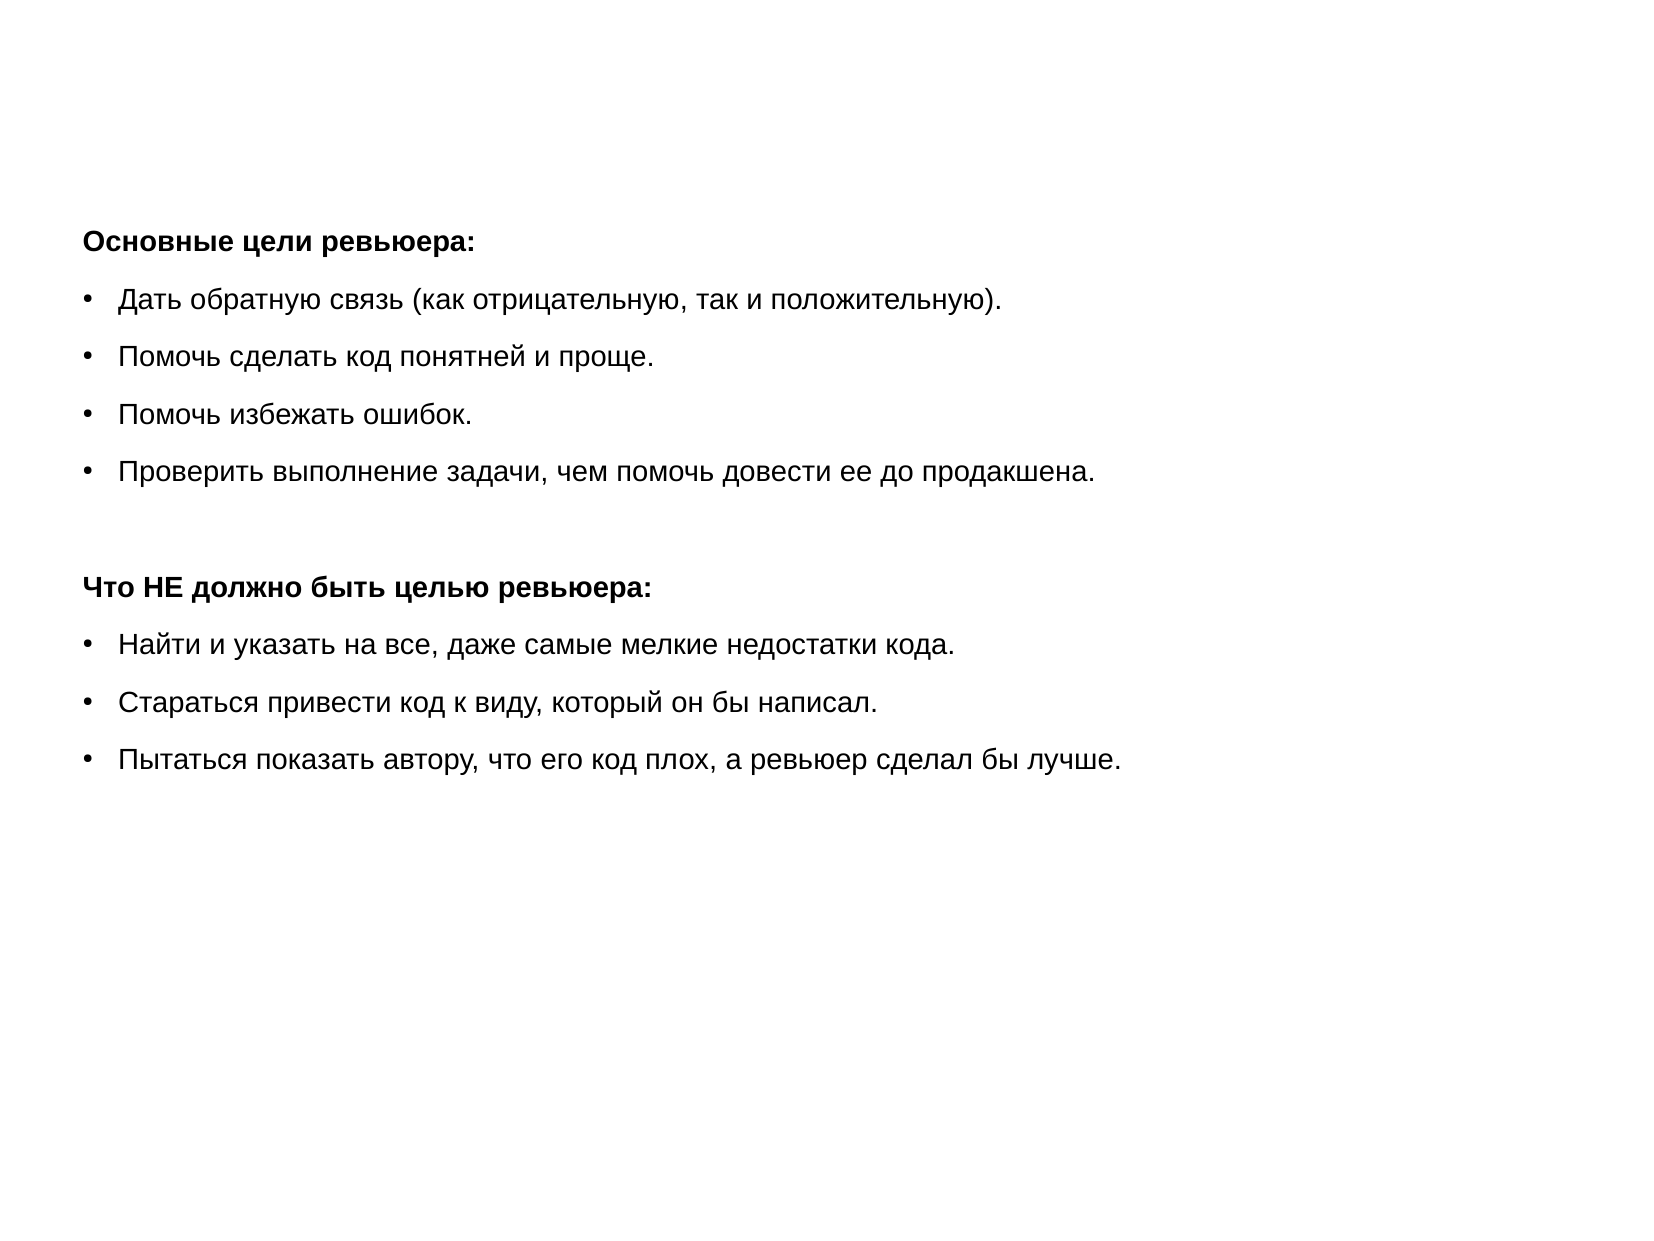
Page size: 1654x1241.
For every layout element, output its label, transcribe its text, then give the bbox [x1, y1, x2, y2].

subtitle Основные цели ревьюера: Дать обратную связь (как отрицательную, так и положительную). Помочь сделать код понятней и проще. Помочь избежать ошибок. Проверить выполнение задачи, чем помочь довести ее до продакшена. Что НЕ должно быть целью ревьюера: Найти и указать на все, даже самые мелкие недостатки кода. Стараться привести код к виду, который он бы написал. Пытаться показать автору, что его код плох, а ревьюер сделал бы лучше. [82, 49, 1571, 1010]
